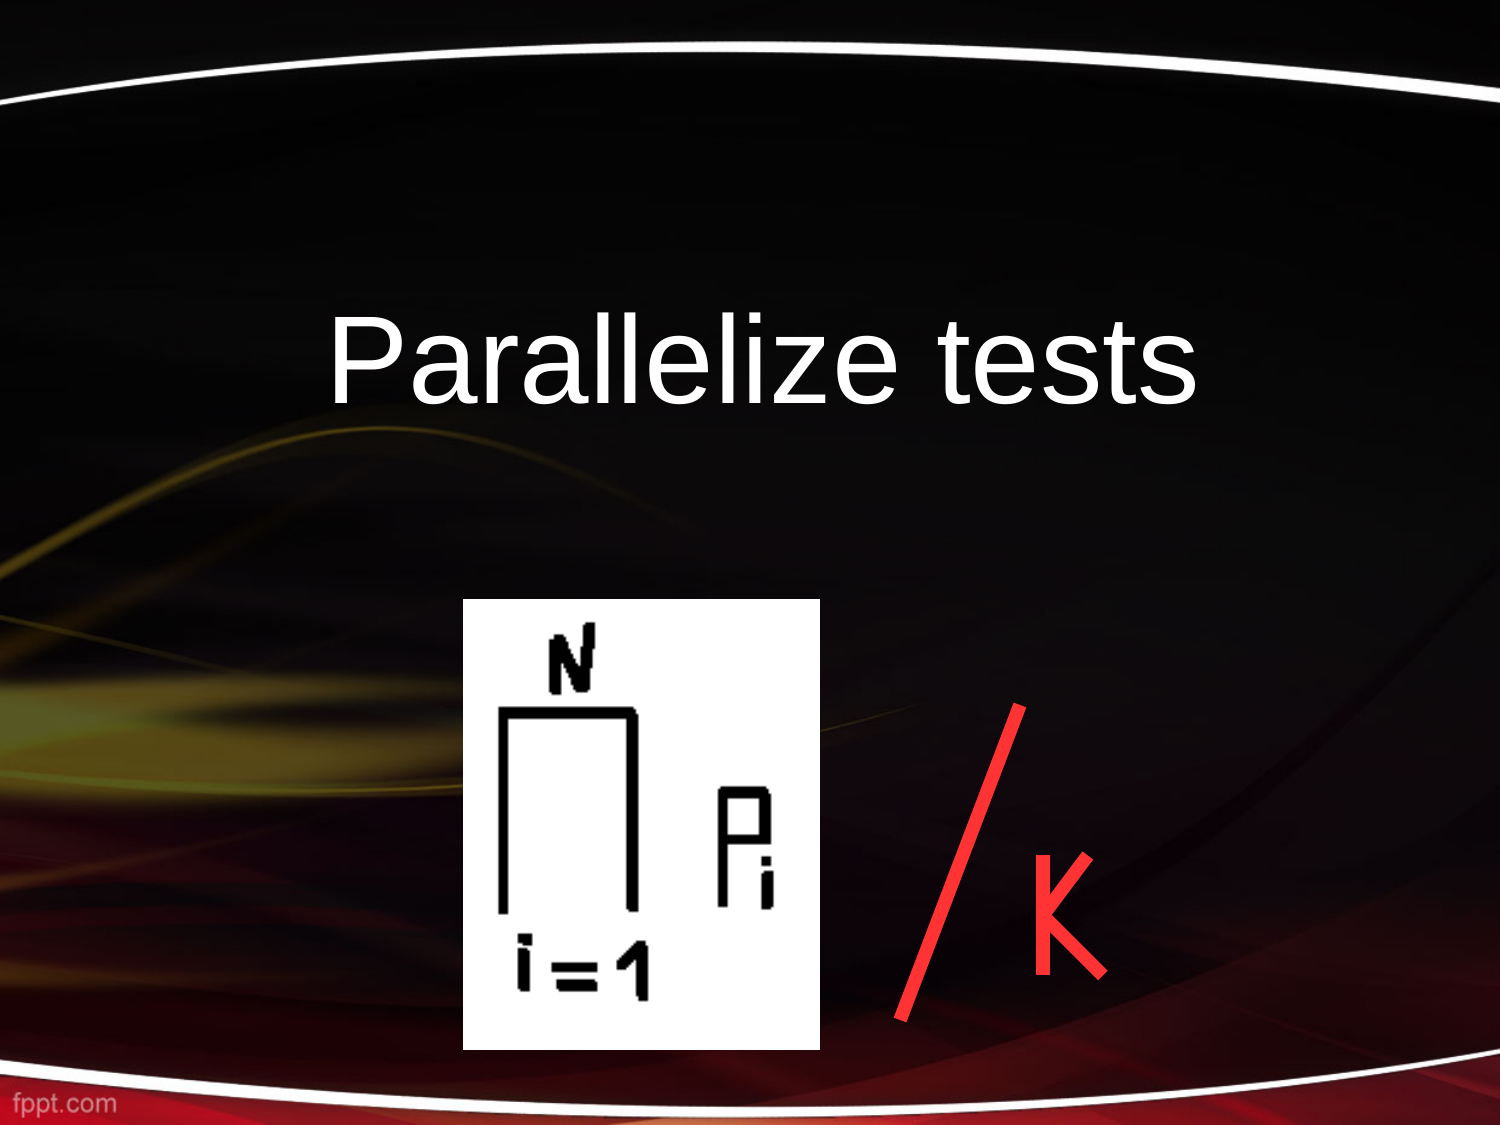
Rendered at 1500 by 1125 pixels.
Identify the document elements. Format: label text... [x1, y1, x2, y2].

list Parallelize tests [188, 167, 1282, 540]
picture [0, 0, 1500, 1125]
